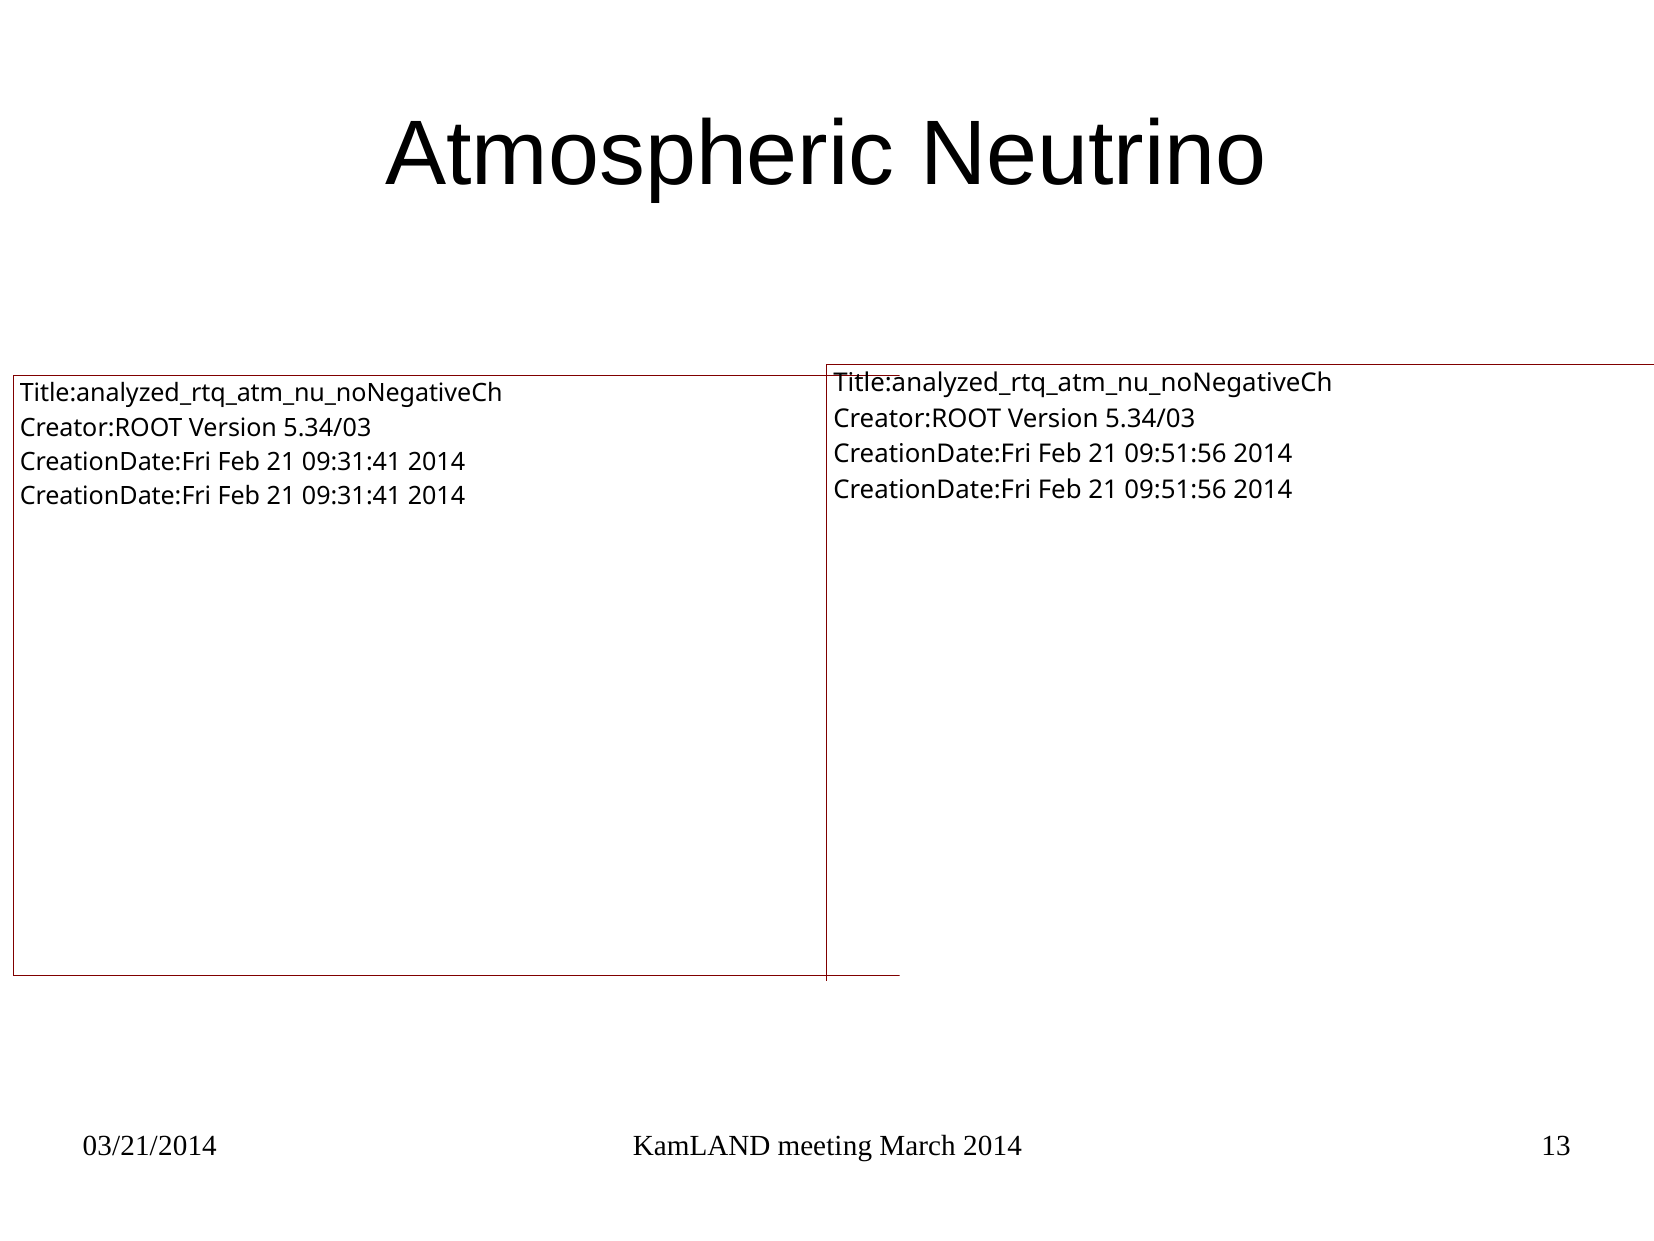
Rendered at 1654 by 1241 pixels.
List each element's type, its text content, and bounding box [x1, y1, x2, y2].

picture [11, 362, 1654, 981]
title Atmospheric Neutrino [82, 49, 1571, 257]
